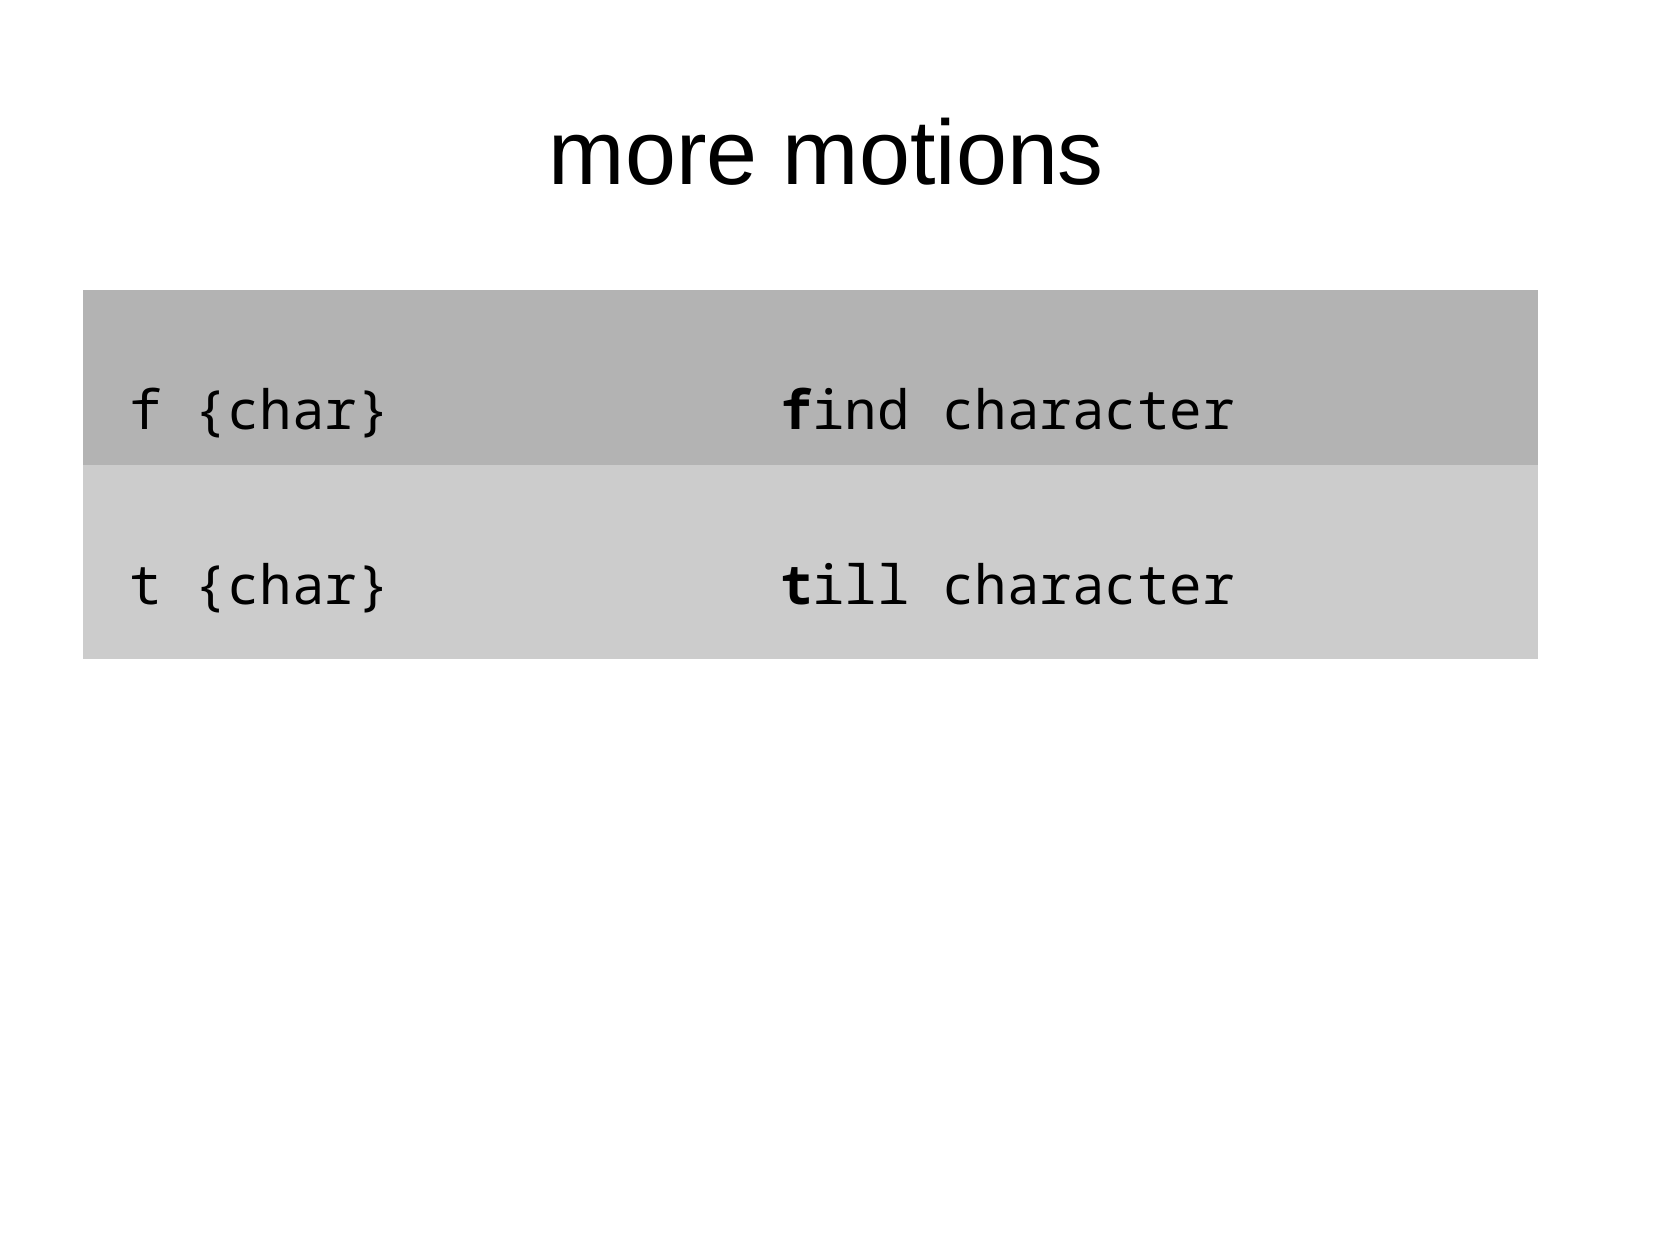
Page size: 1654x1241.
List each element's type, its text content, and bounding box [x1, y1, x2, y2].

table_cell t {char} till character [83, 465, 1538, 659]
title more motions [82, 49, 1571, 257]
table_header f {char} find character [83, 290, 1538, 465]
